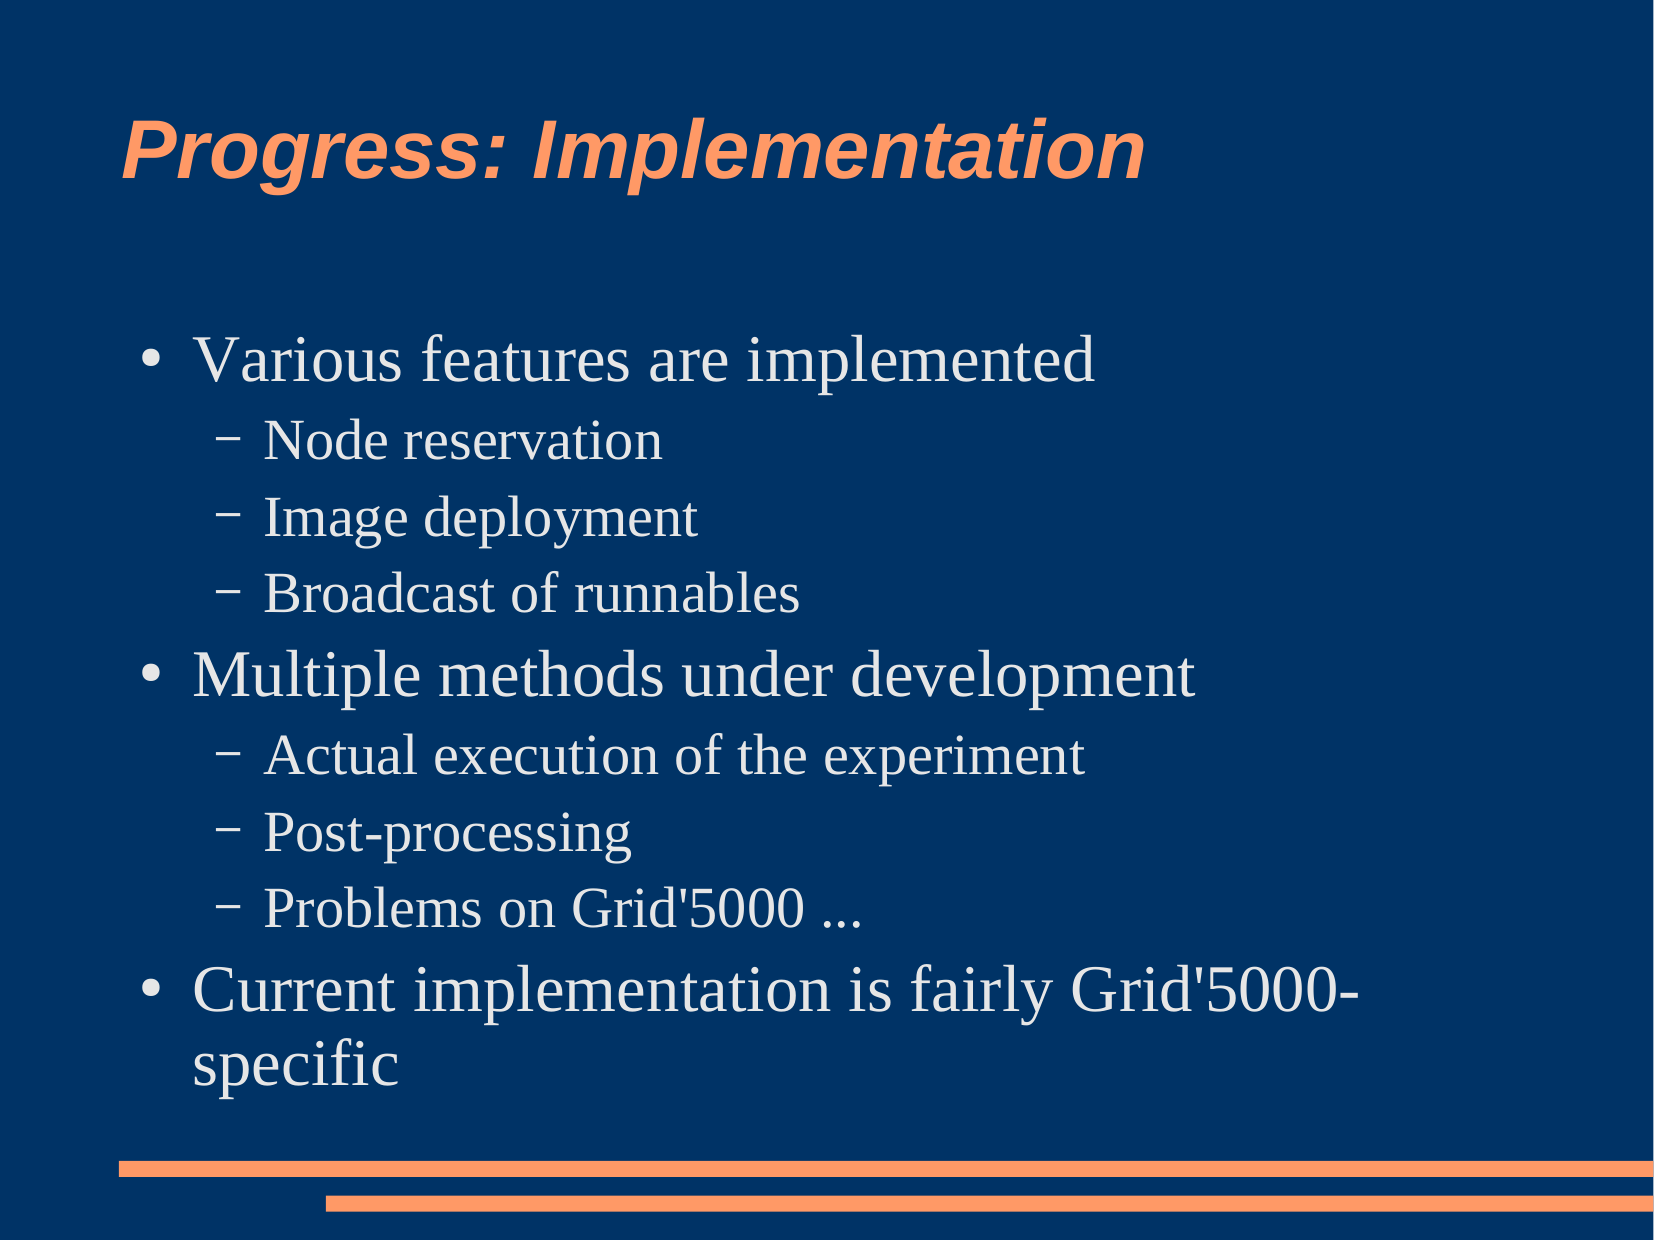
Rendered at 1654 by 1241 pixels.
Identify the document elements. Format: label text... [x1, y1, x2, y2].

list Various features are implemented Node reservation Image deployment Broadcast of runnables Multiple methods under development Actual execution of the experiment Post-processing Problems on Grid'5000 ... Current implementation is fairly Grid'5000-specific [121, 322, 1561, 1126]
title Progress: Implementation [121, 53, 1534, 247]
